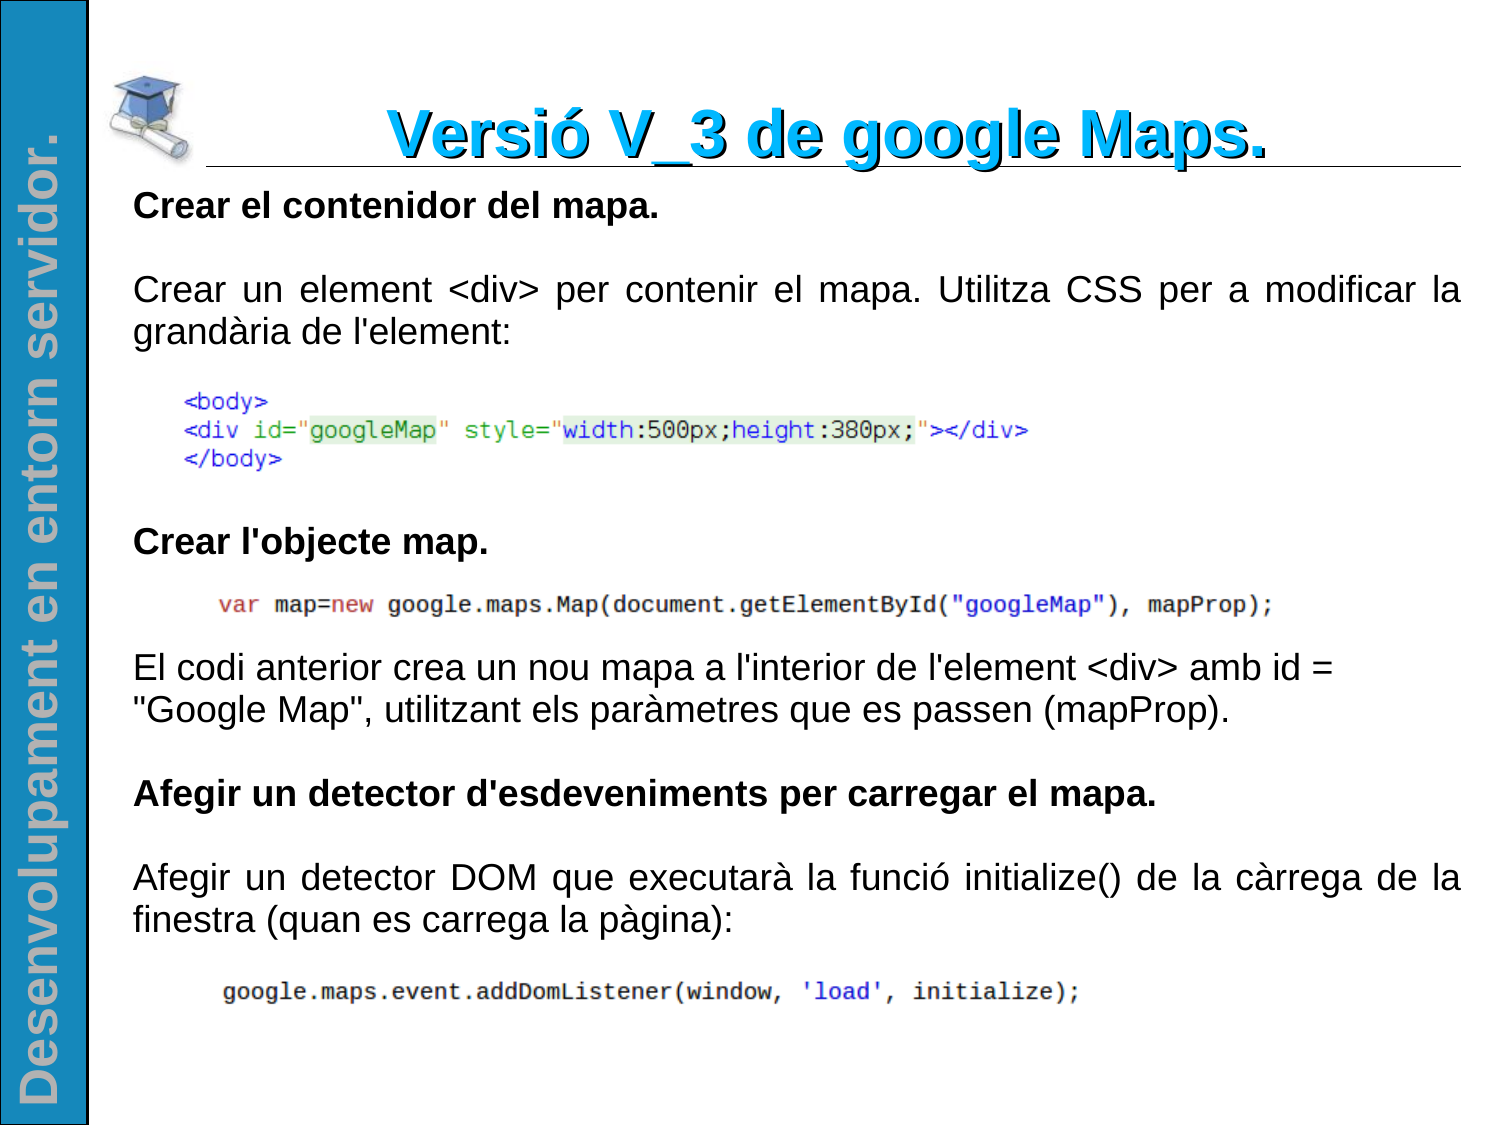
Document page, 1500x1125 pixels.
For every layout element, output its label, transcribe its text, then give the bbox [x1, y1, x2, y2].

picture [93, 61, 206, 174]
picture [214, 590, 1300, 625]
text_box Crear el contenidor del mapa. Crear un element <div> per contenir el mapa. Utilitza CSS per a modificar la grandària de l'element: Crear l'objecte map. El codi anterior crea un nou mapa a l'interior de l'element <div> amb id = "Google Map", utilitzant els paràmetres que es passen (mapProp). Afegir un detector d'esdeveniments per carregar el mapa. Afegir un detector DOM que executarà la funció initialize() de la càrrega de la finestra (quan es carrega la pàgina): [118, 177, 1477, 1032]
title Versió V_3 de google Maps. [206, 88, 1447, 177]
picture [218, 974, 1088, 1012]
picture [177, 389, 1039, 473]
